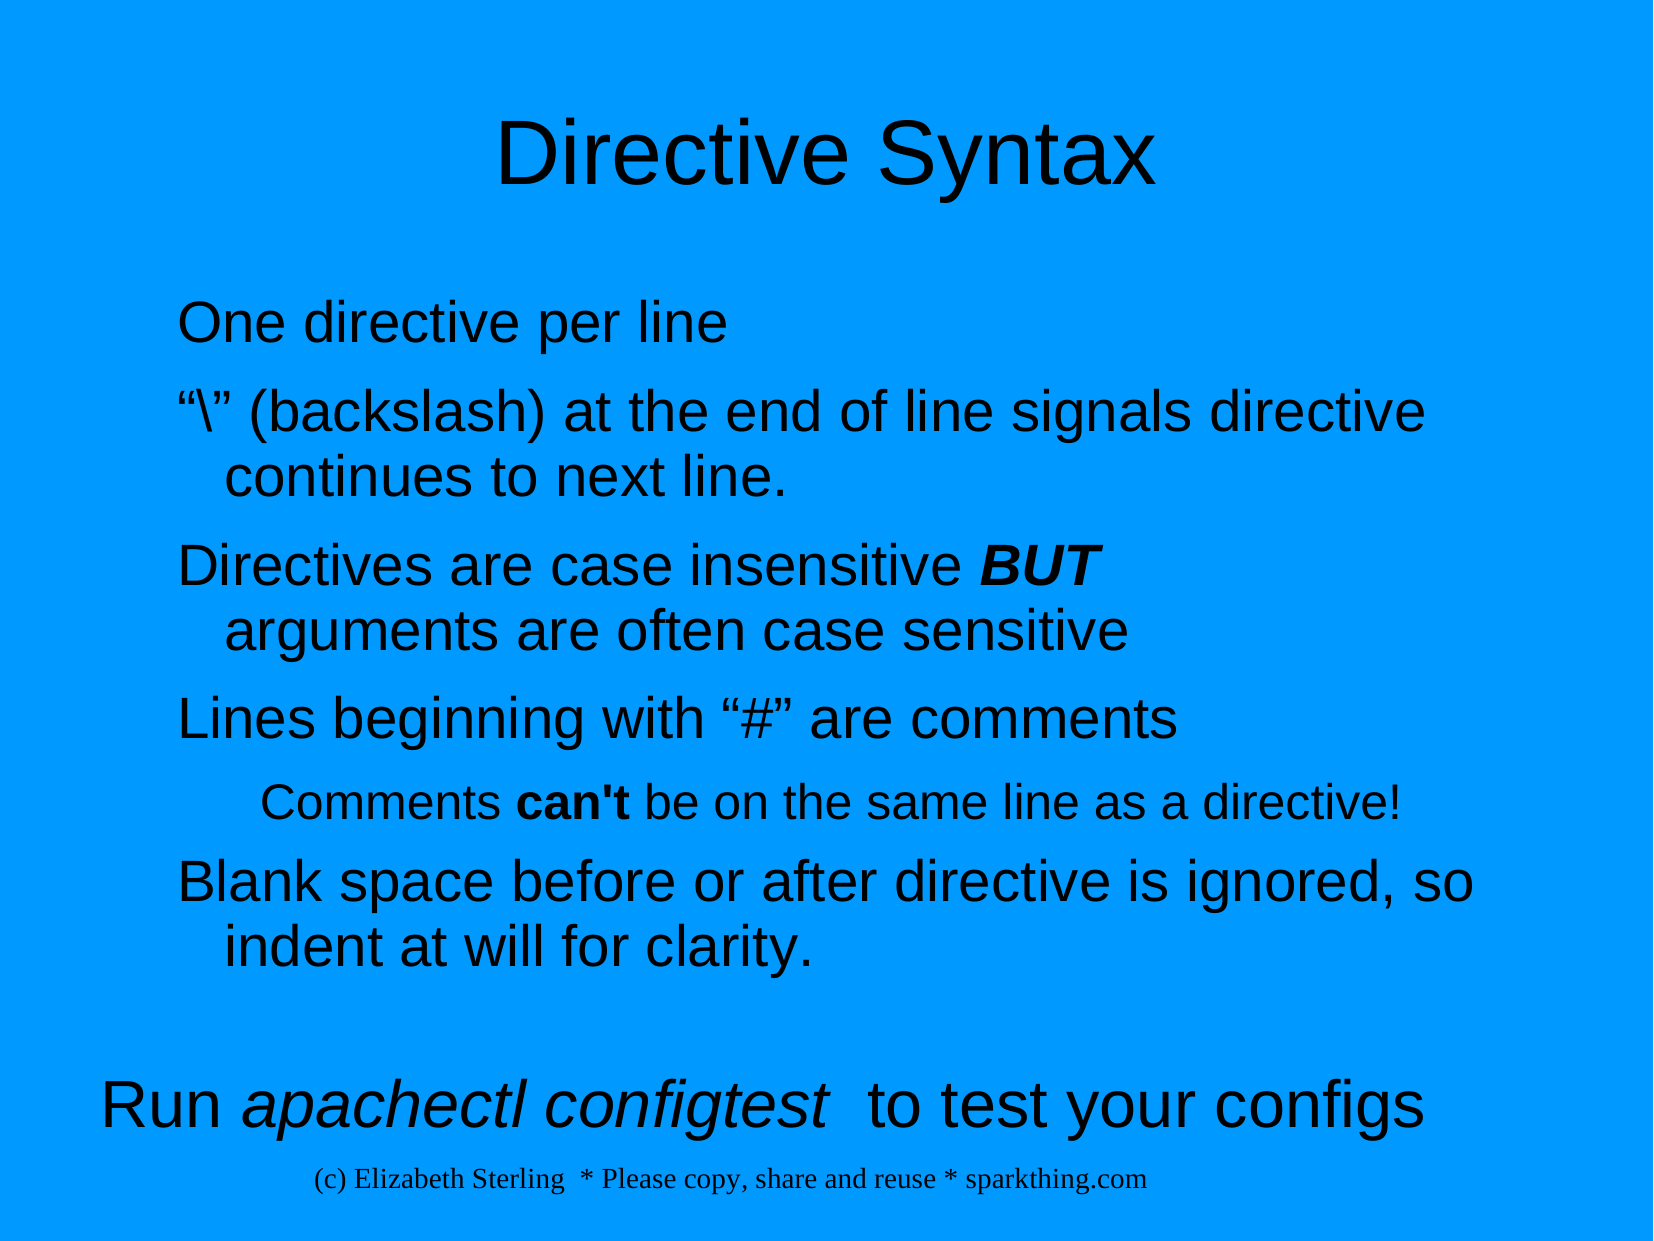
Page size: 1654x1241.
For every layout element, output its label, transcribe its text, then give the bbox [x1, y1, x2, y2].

title Directive Syntax [82, 49, 1571, 257]
list One directive per line “\” (backslash) at the end of line signals directive continues to next line. Directives are case insensitive BUT arguments are often case sensitive Lines beginning with “#” are comments Comments can't be on the same line as a directive! Blank space before or after directive is ignored, so indent at will for clarity. Run apachectl configtest to test your configs [82, 290, 1571, 1143]
